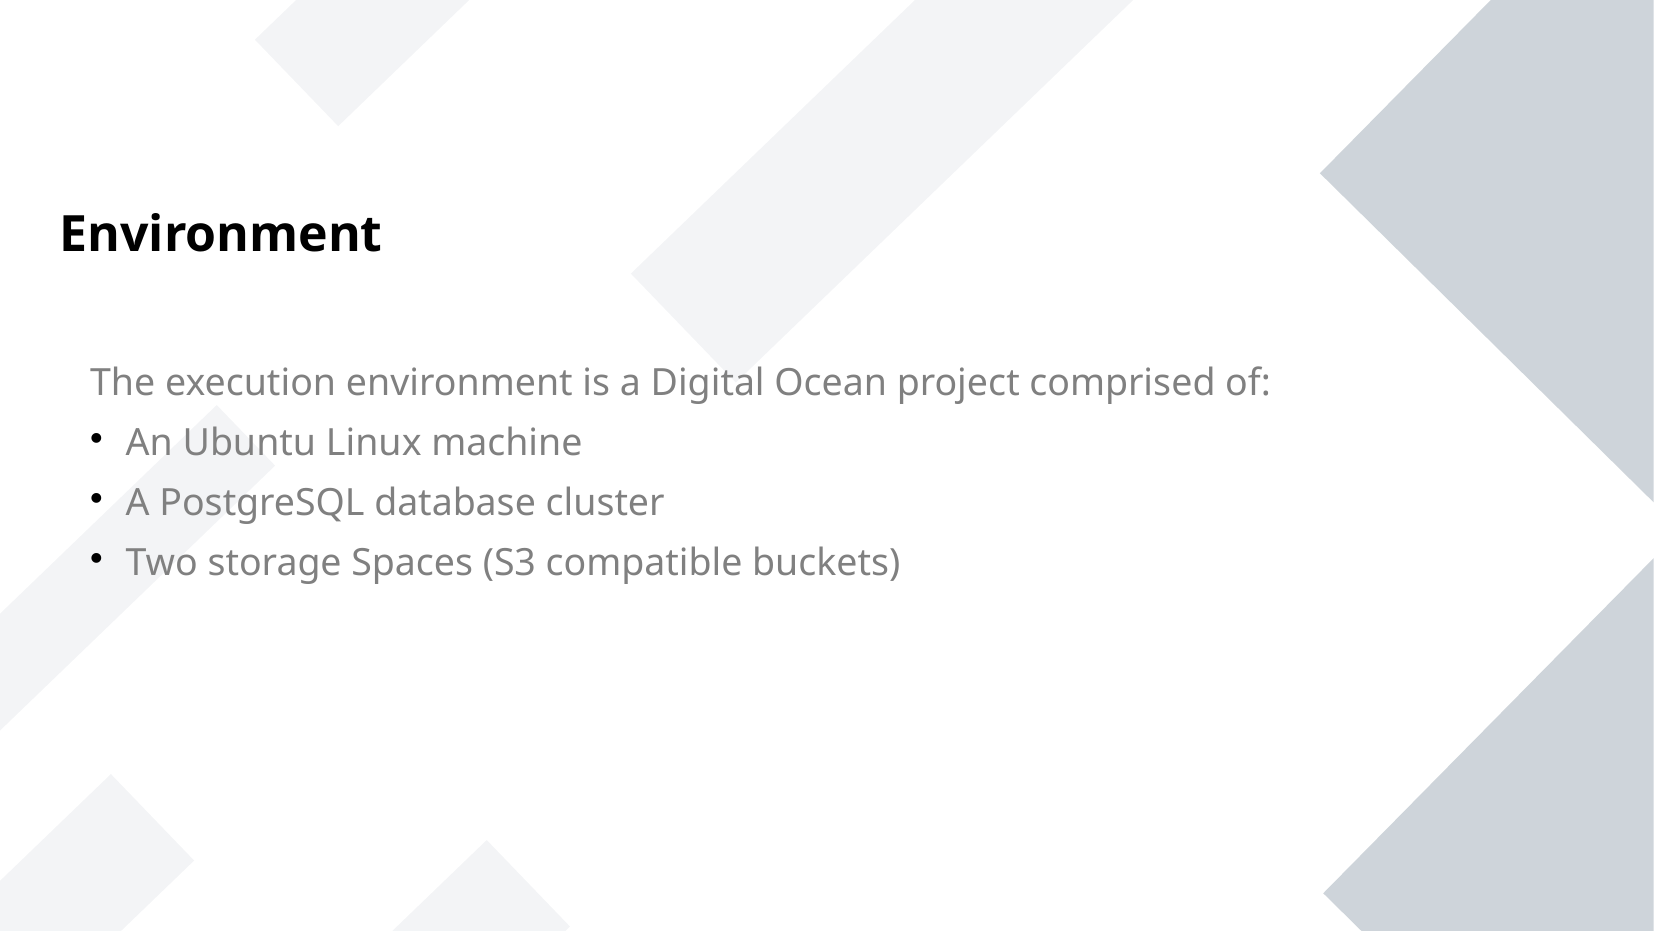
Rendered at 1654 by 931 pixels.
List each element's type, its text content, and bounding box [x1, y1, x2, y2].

text_box Environment [44, 193, 938, 301]
text_box The execution environment is a Digital Ocean project comprised of: An Ubuntu Linux machine A PostgreSQL database cluster Two storage Spaces (S3 compatible buckets) [75, 350, 1426, 680]
